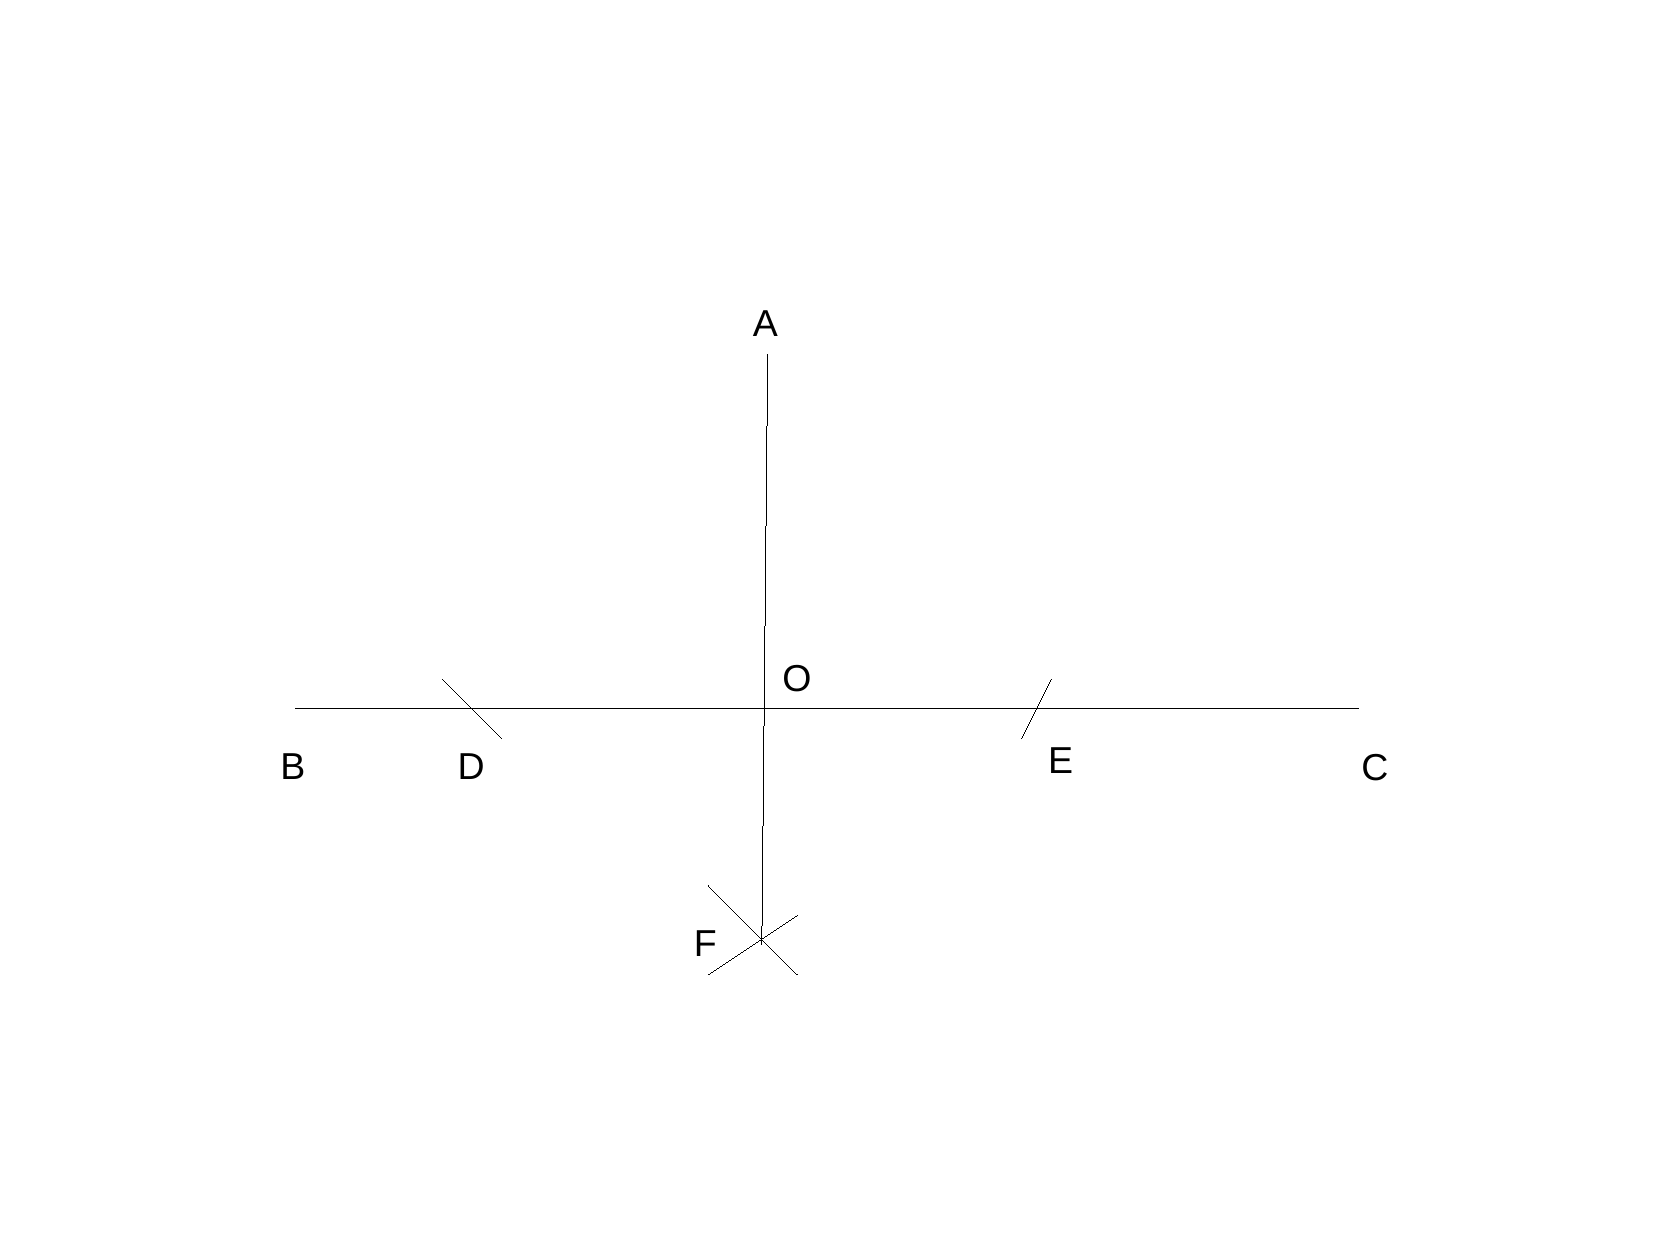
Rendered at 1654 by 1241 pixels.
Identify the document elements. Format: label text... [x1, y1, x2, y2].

text_box A [738, 295, 793, 353]
text_box E [1033, 731, 1089, 789]
text_box B [265, 738, 321, 796]
text_box O [767, 649, 827, 707]
text_box C [1346, 738, 1404, 796]
text_box D [442, 738, 500, 796]
text_box F [679, 915, 732, 973]
